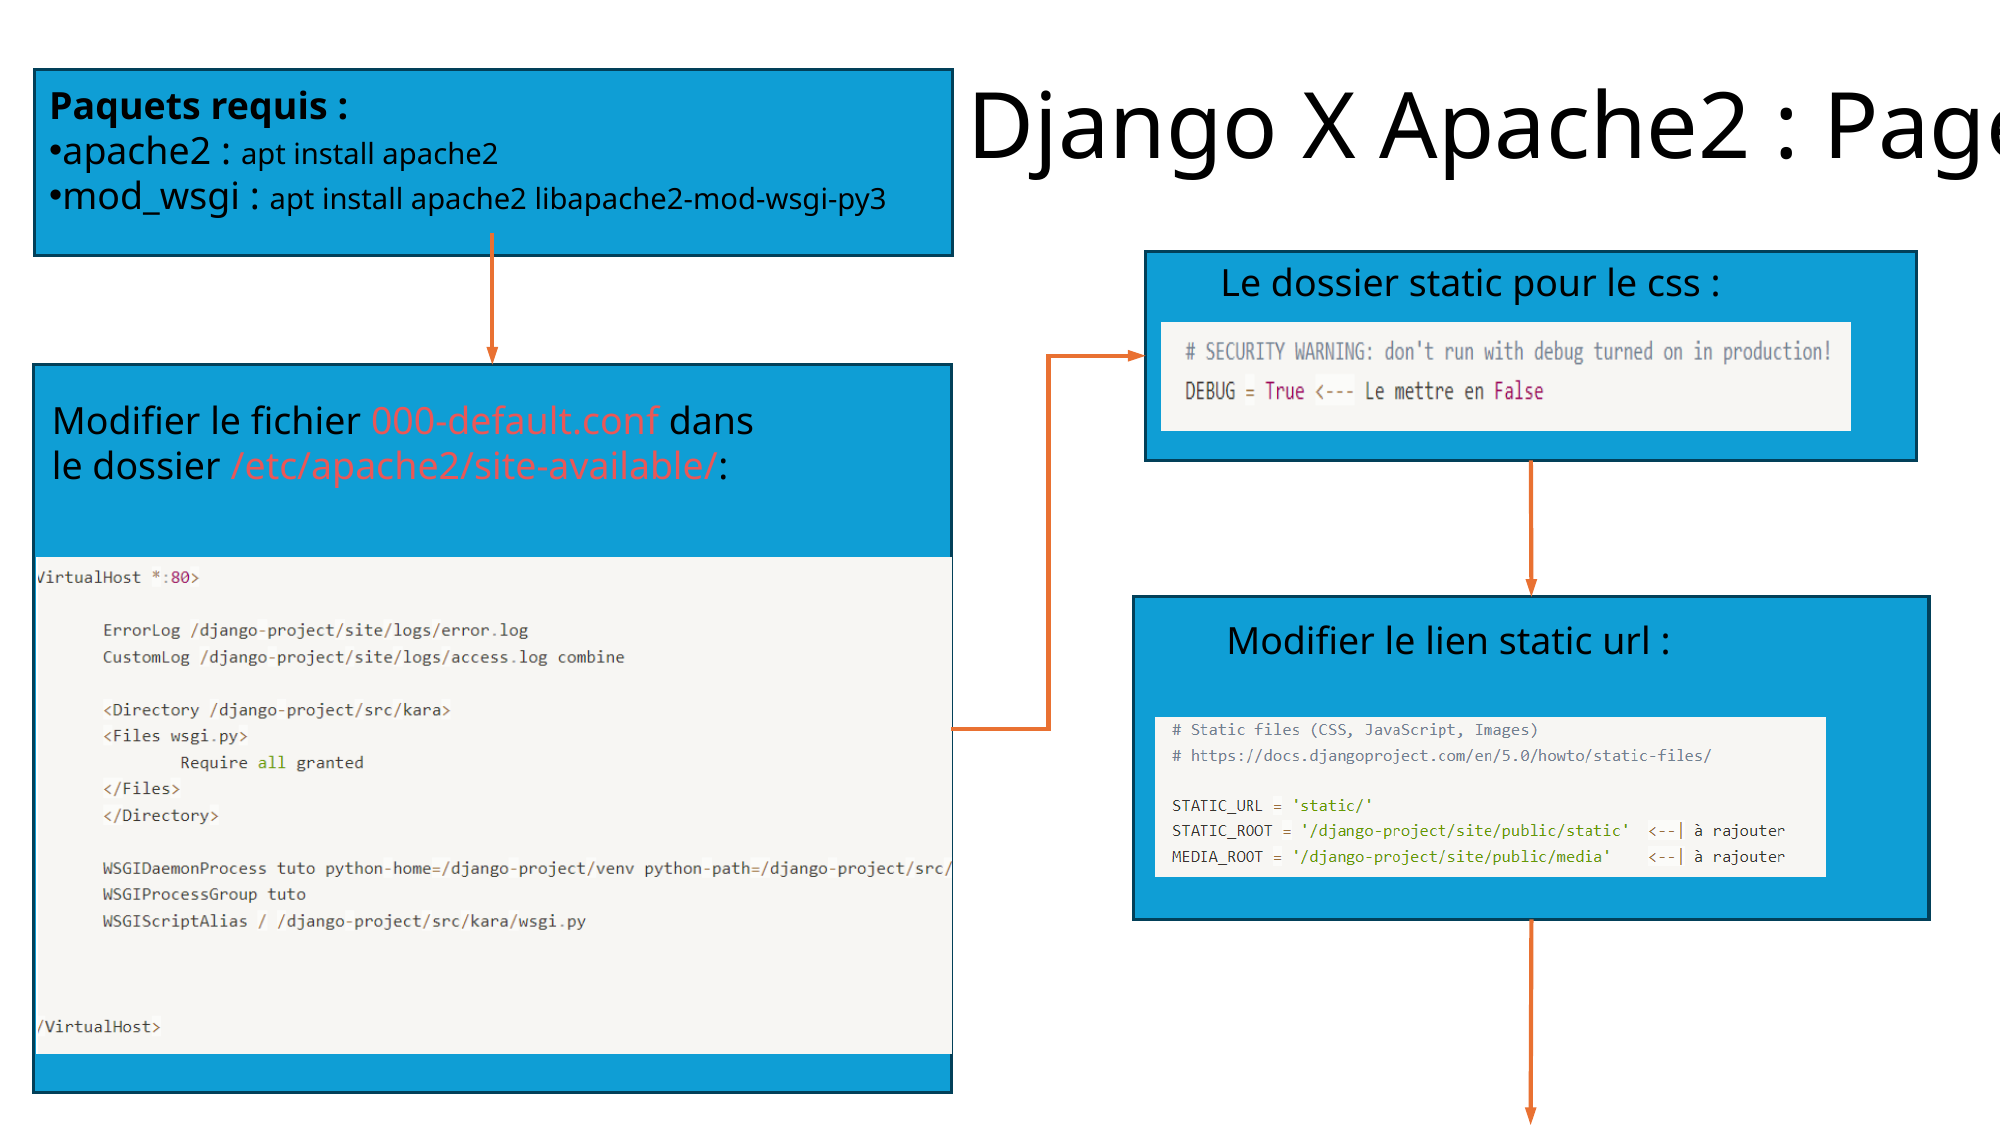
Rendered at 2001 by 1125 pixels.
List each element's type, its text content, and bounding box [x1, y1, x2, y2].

picture [37, 558, 951, 1053]
title Django X Apache2 : Page 1 [952, 20, 2000, 238]
text_box [33, 365, 951, 1093]
list Paquets requis : apache2 : apt install apache2 mod_wsgi : apt install apache2 libapache2-mod-wsgi-py3 [34, 73, 953, 271]
text_box Le dossier static pour le css : [1205, 251, 1753, 312]
text_box [1134, 597, 1929, 919]
picture [1156, 718, 1825, 876]
picture [1162, 323, 1850, 430]
text_box [34, 69, 952, 73]
text_box Modifier le fichier 000-default.conf dans le dossier /etc/apache2/site-available/: [36, 389, 778, 557]
text_box [1146, 251, 1916, 460]
text_box Modifier le lien static url : [1211, 610, 1789, 671]
